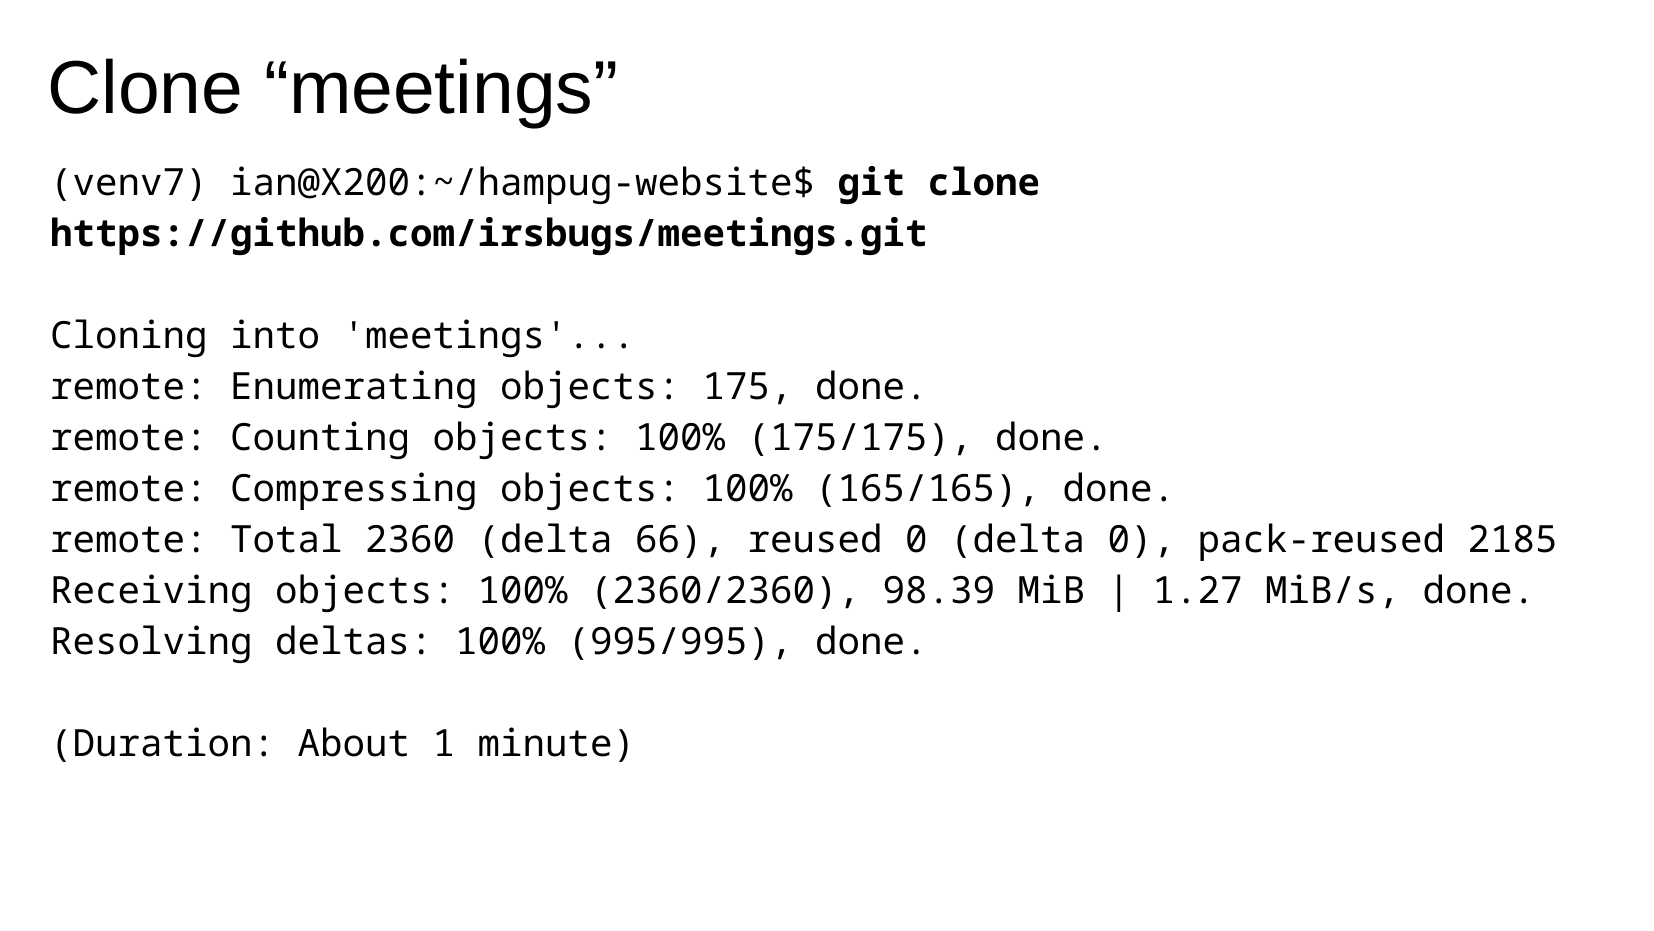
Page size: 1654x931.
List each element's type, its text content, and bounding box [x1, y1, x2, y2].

text_box (venv7) ian@X200:~/hampug-website$ git clone https://github.com/irsbugs/meetings.git Cloning into 'meetings'... remote: Enumerating objects: 175, done. remote: Counting objects: 100% (175/175), done. remote: Compressing objects: 100% (165/165), done. remote: Total 2360 (delta 66), reused 0 (delta 0), pack-reused 2185 Receiving objects: 100% (2360/2360), 98.39 MiB | 1.27 MiB/s, done. Resolving deltas: 100% (995/995), done. (Duration: About 1 minute) [35, 147, 1654, 790]
title Clone “meetings” [47, 45, 1536, 130]
